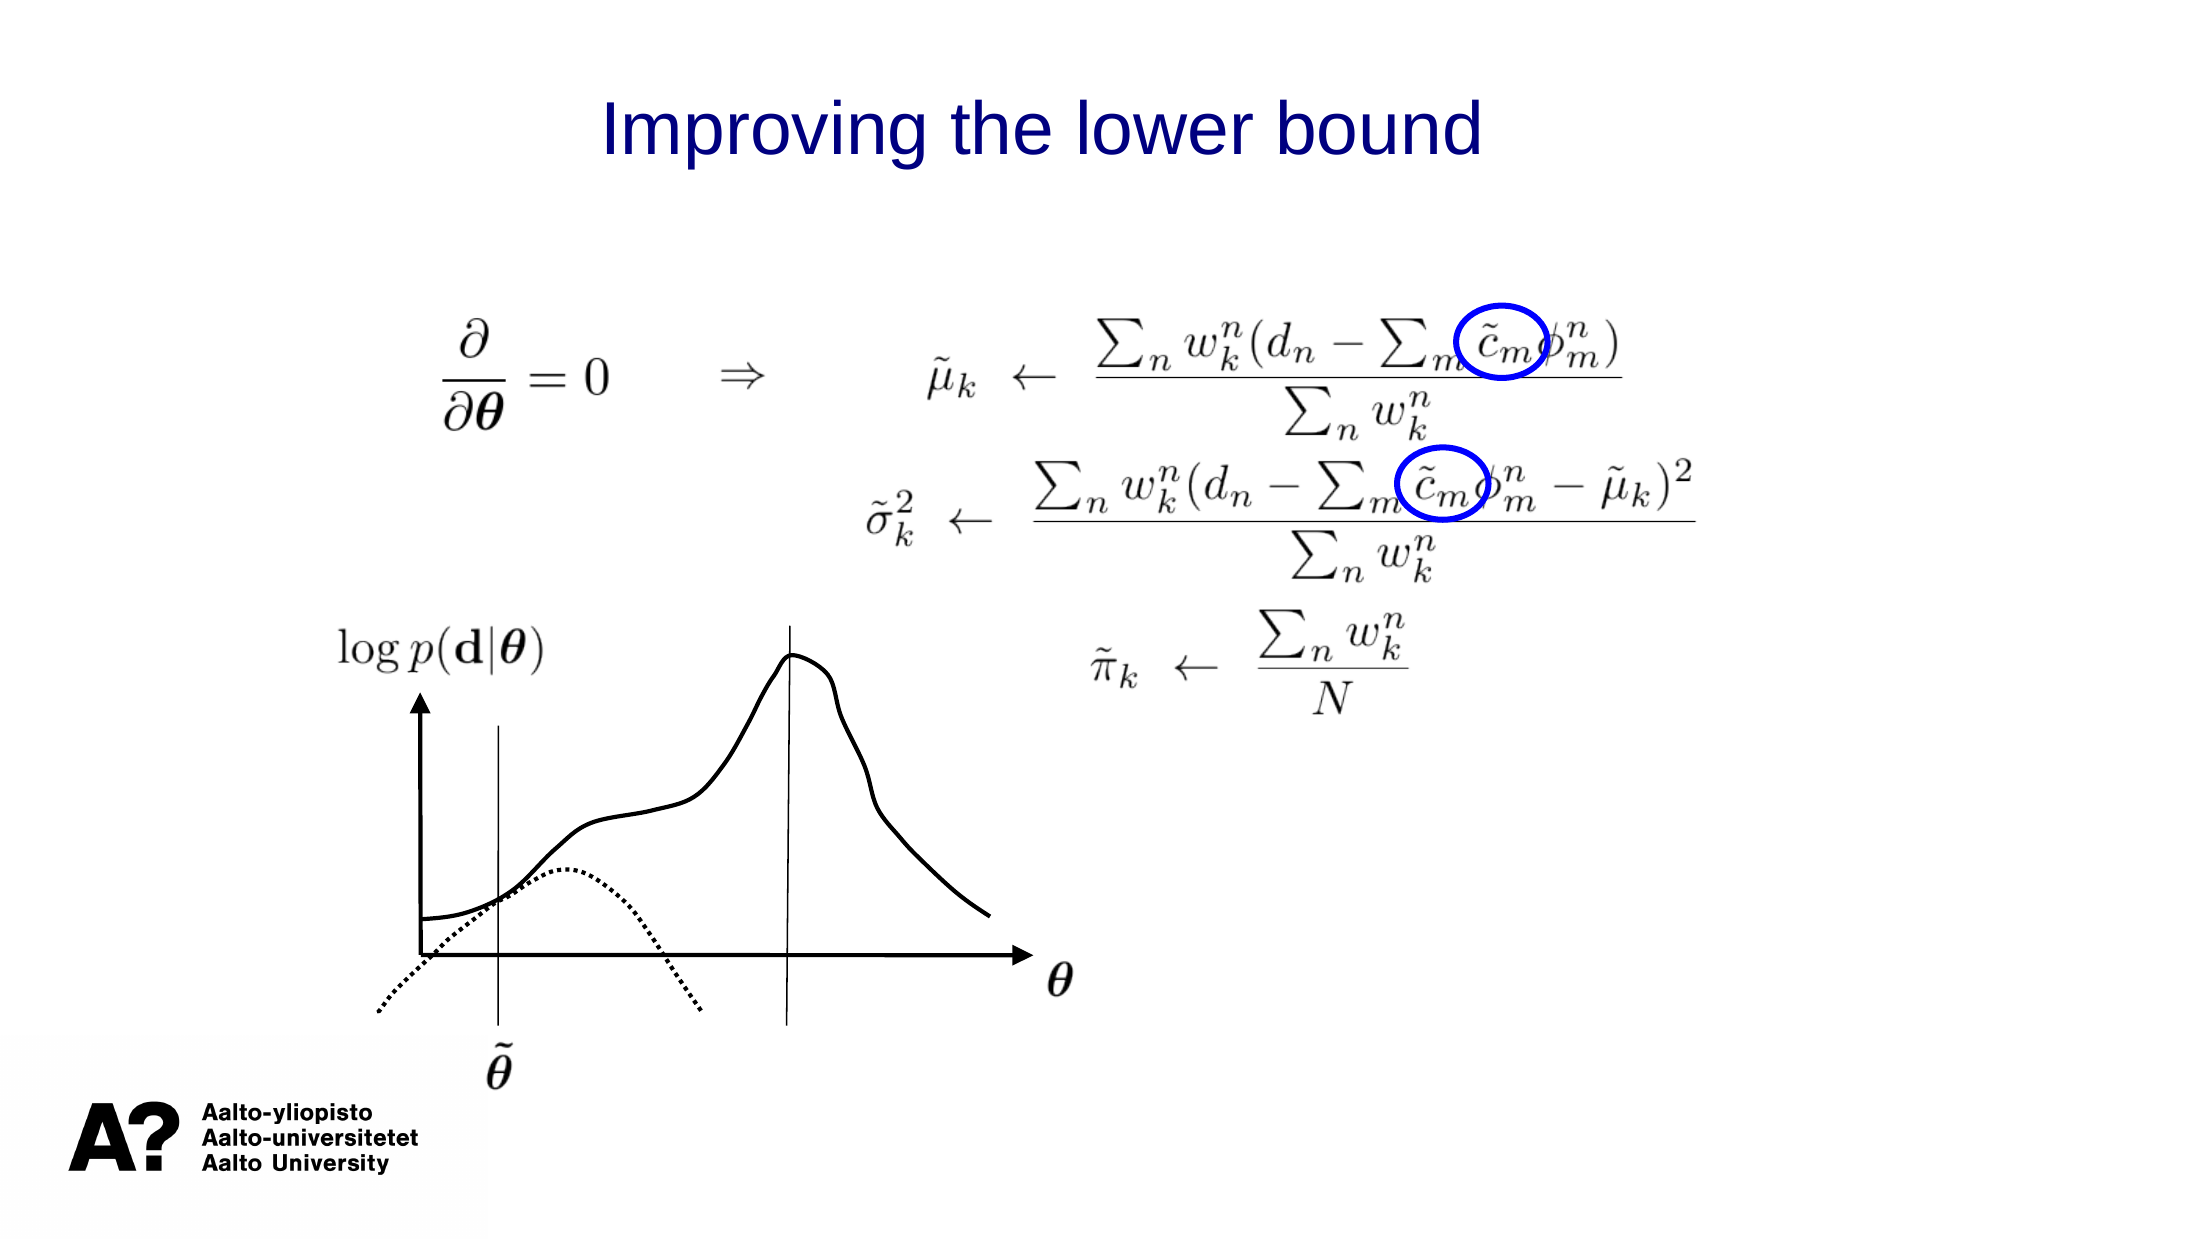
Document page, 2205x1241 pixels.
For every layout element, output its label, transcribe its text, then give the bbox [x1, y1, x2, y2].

picture [1460, 309, 1544, 374]
title Improving the lower bound [386, 65, 1699, 179]
picture [428, 313, 626, 443]
picture [314, 614, 556, 687]
picture [687, 347, 782, 401]
picture [0, 1031, 524, 1239]
picture [1061, 597, 1426, 718]
picture [1401, 451, 1485, 516]
picture [907, 309, 1638, 445]
picture [845, 447, 1713, 595]
picture [1014, 939, 1087, 1014]
